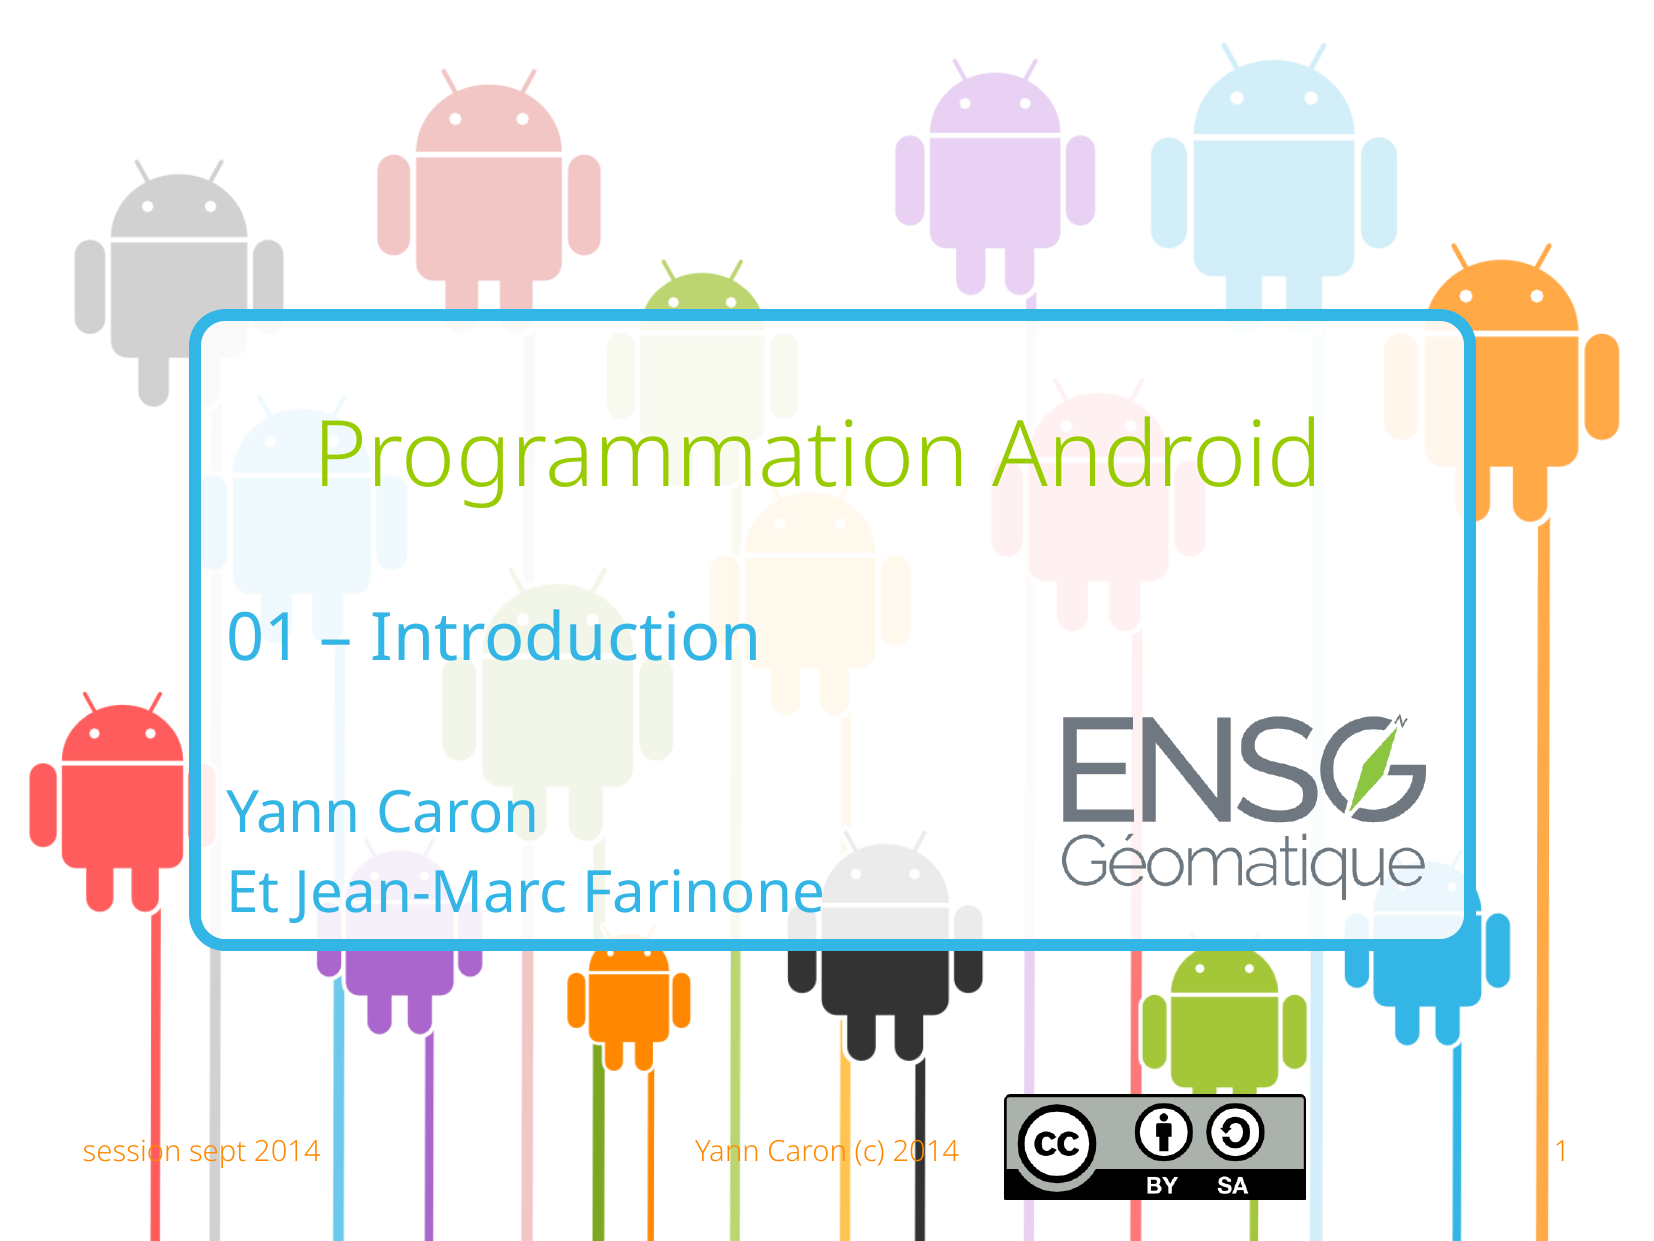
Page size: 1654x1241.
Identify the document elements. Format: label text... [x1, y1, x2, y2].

title Programmation Android [75, 330, 1563, 573]
text_box [199, 315, 1466, 330]
text_box 01 – Introduction Yann Caron Et Jean-Marc Farinone [225, 585, 1111, 933]
text_box [195, 573, 1471, 946]
picture [16, 9, 1637, 1241]
